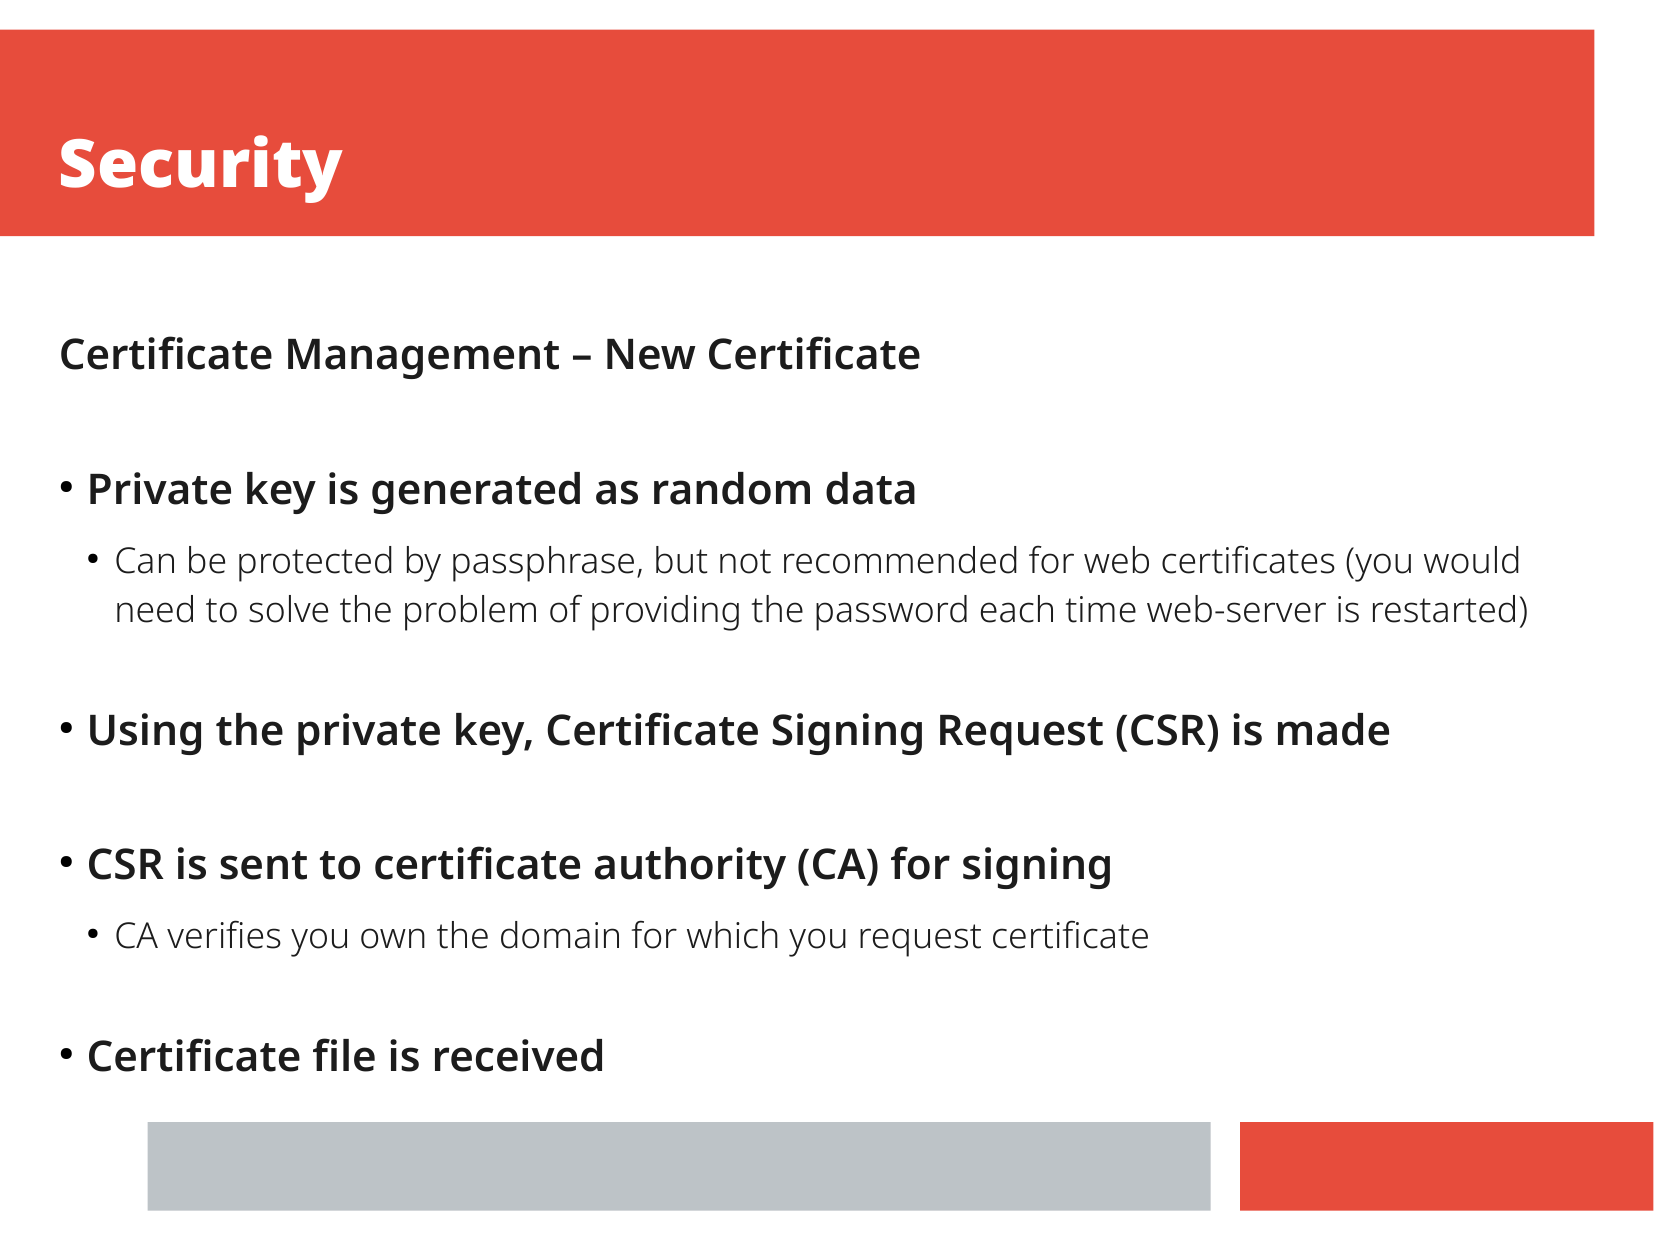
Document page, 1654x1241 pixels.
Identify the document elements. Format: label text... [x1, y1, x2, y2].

title Security [59, 59, 1595, 207]
list Certificate Management – New Certificate Private key is generated as random data Can be protected by passphrase, but not recommended for web certificates (you would need to solve the problem of providing the password each time web-server is restarted) Using the private key, Certificate Signing Request (CSR) is made CSR is sent to certificate authority (CA) for signing CA verifies you own the domain for which you request certificate Certificate file is received [59, 324, 1565, 1093]
